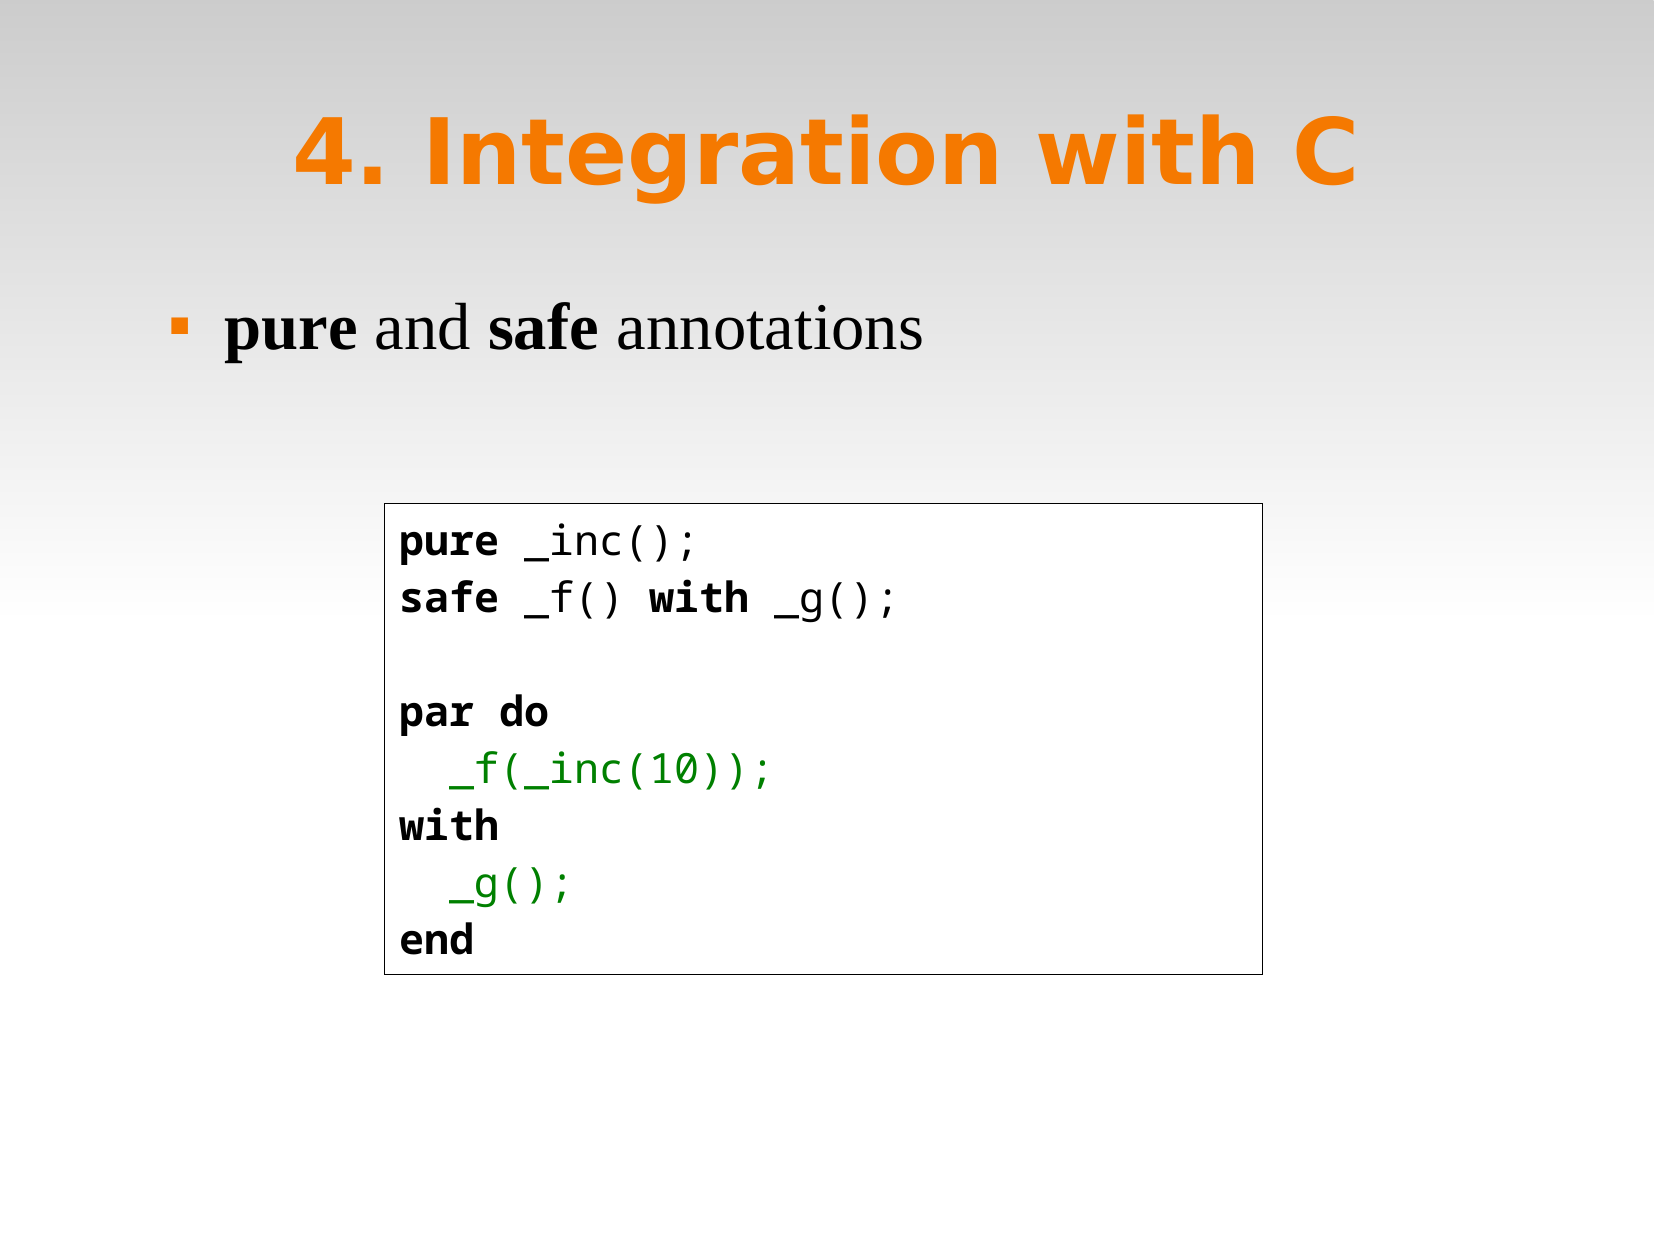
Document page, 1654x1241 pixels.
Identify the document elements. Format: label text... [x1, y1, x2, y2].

title 4. Integration with C [82, 49, 1571, 257]
list pure and safe annotations [82, 290, 1571, 1109]
